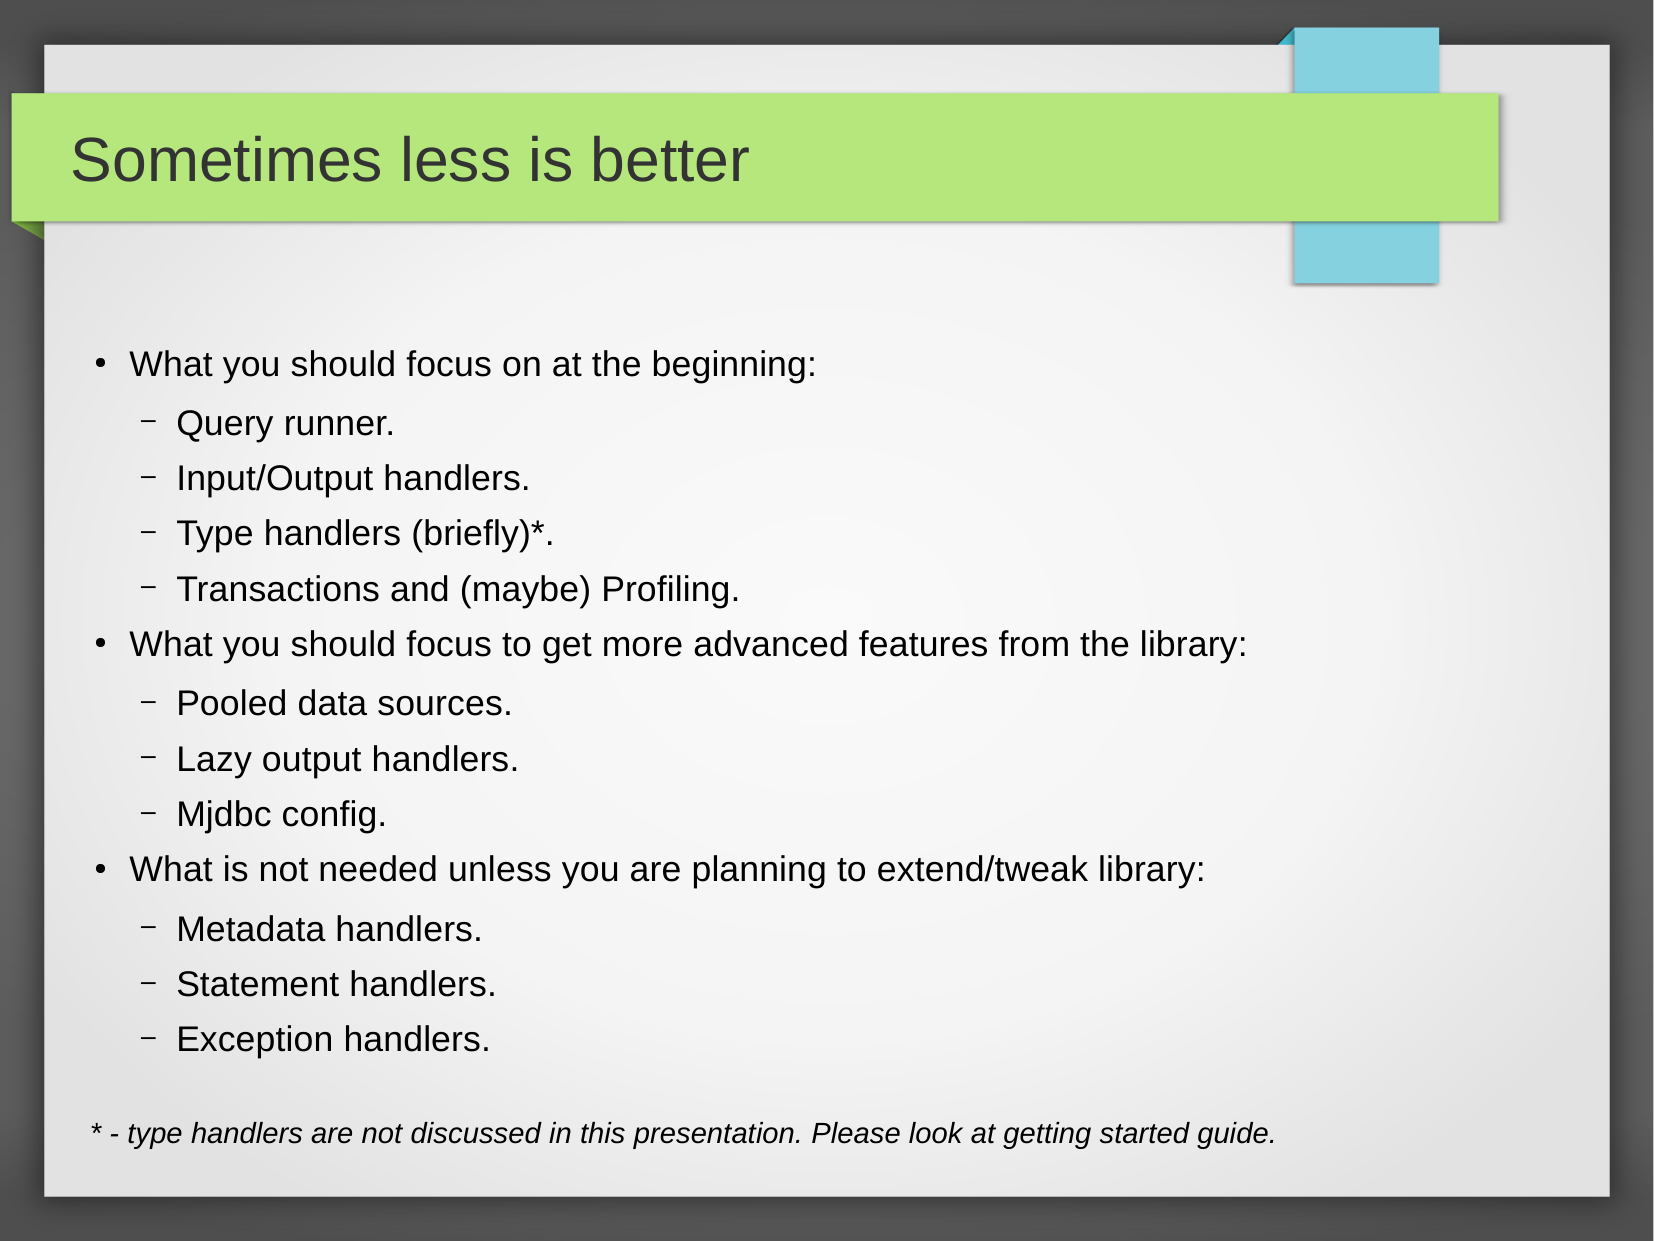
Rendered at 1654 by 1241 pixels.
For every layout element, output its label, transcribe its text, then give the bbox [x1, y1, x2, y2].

title Sometimes less is better [70, 106, 1229, 213]
list What you should focus on at the beginning: Query runner. Input/Output handlers. Type handlers (briefly)*. Transactions and (maybe) Profiling. What you should focus to get more advanced features from the library: Pooled data sources. Lazy output handlers. Mjdbc config. What is not needed unless you are planning to extend/tweak library: Metadata handlers. Statement handlers. Exception handlers. [82, 343, 1538, 1063]
picture [0, 0, 1654, 1241]
text_box * - type handlers are not discussed in this presentation. Please look at getting started guide. [75, 1110, 1295, 1158]
